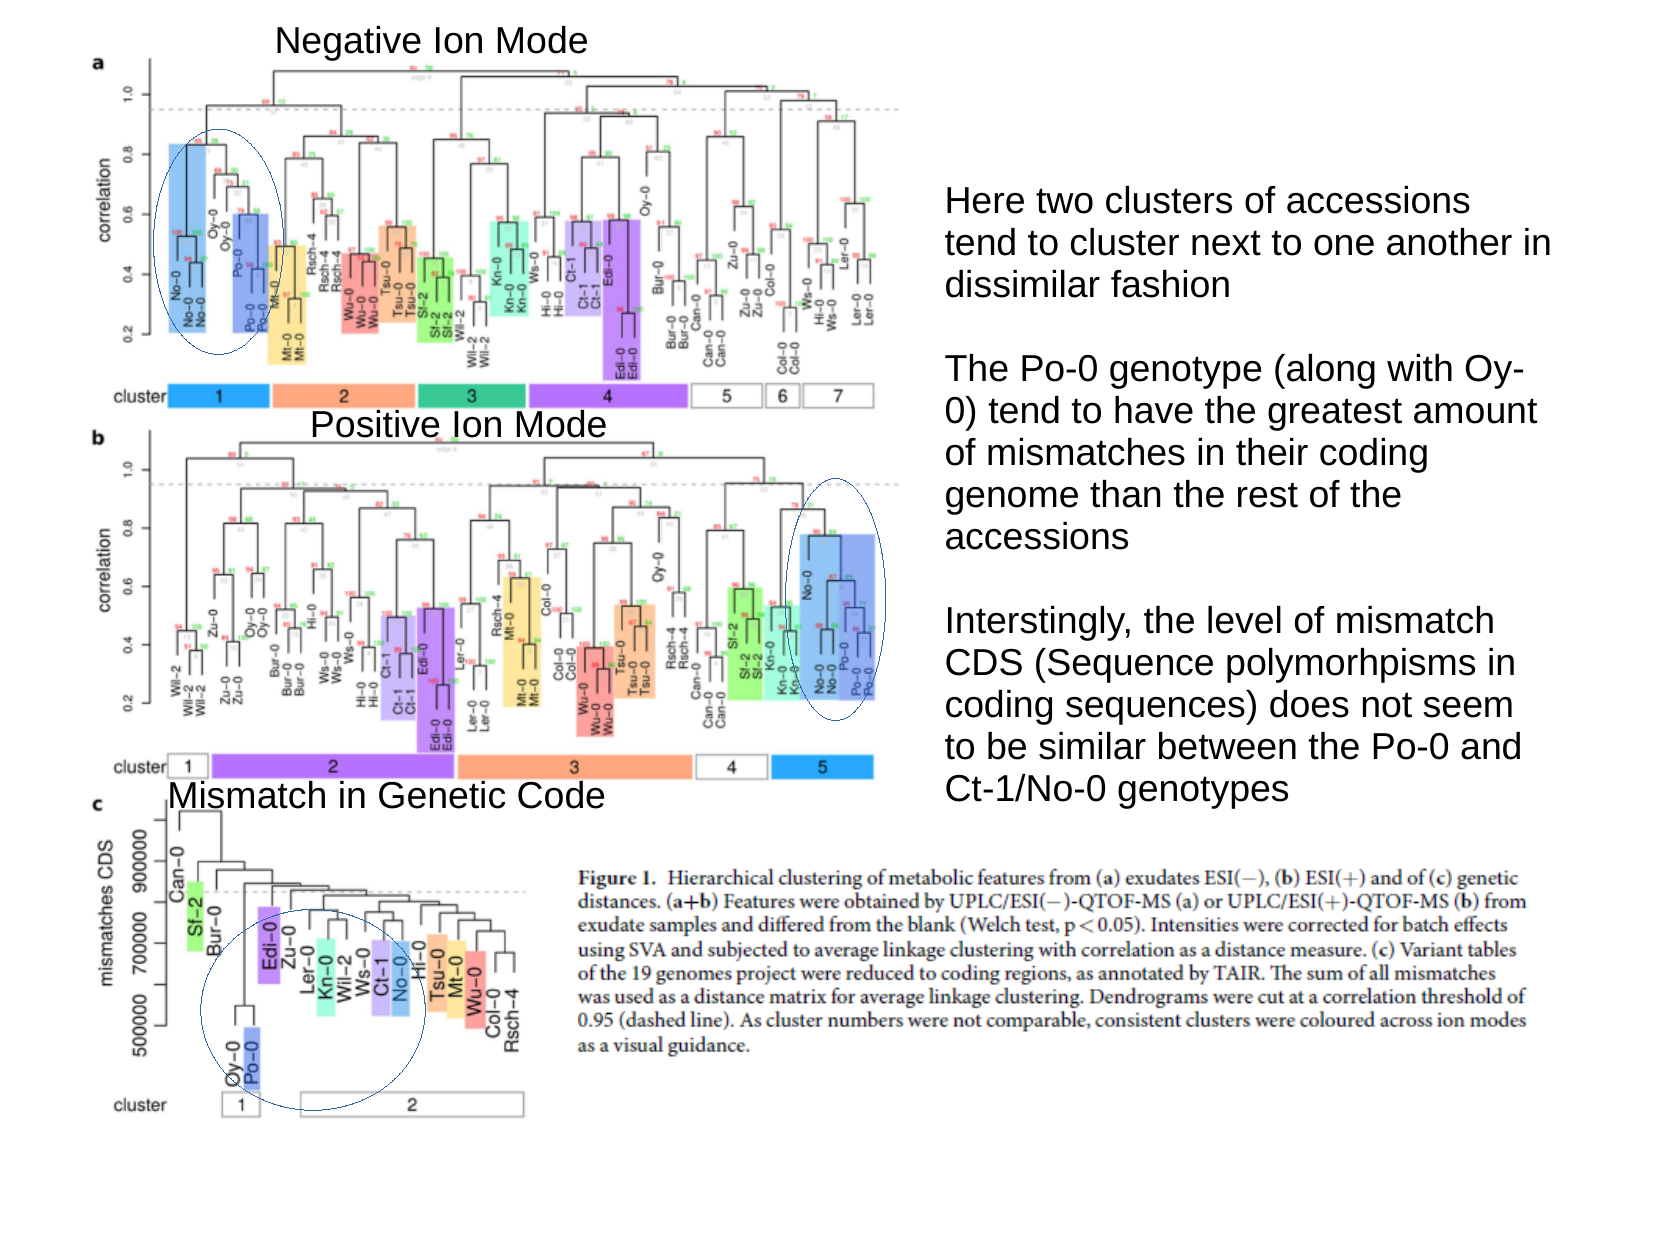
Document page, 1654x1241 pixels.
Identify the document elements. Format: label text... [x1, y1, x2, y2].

text_box Here two clusters of accessions tend to cluster next to one another in dissimilar fashion The Po-0 genotype (along with Oy-0) tend to have the greatest amount of mismatches in their coding genome than the rest of the accessions Interstingly, the level of mismatch CDS (Sequence polymorhpisms in coding sequences) does not seem to be similar between the Po-0 and Ct-1/No-0 genotypes [929, 129, 1568, 817]
text_box Negative Ion Mode [259, 11, 756, 69]
text_box [200, 909, 426, 1111]
text_box Mismatch in Genetic Code [152, 767, 720, 867]
text_box [153, 129, 284, 355]
picture [59, 36, 1563, 1134]
text_box [785, 478, 886, 721]
text_box Positive Ion Mode [295, 395, 792, 453]
